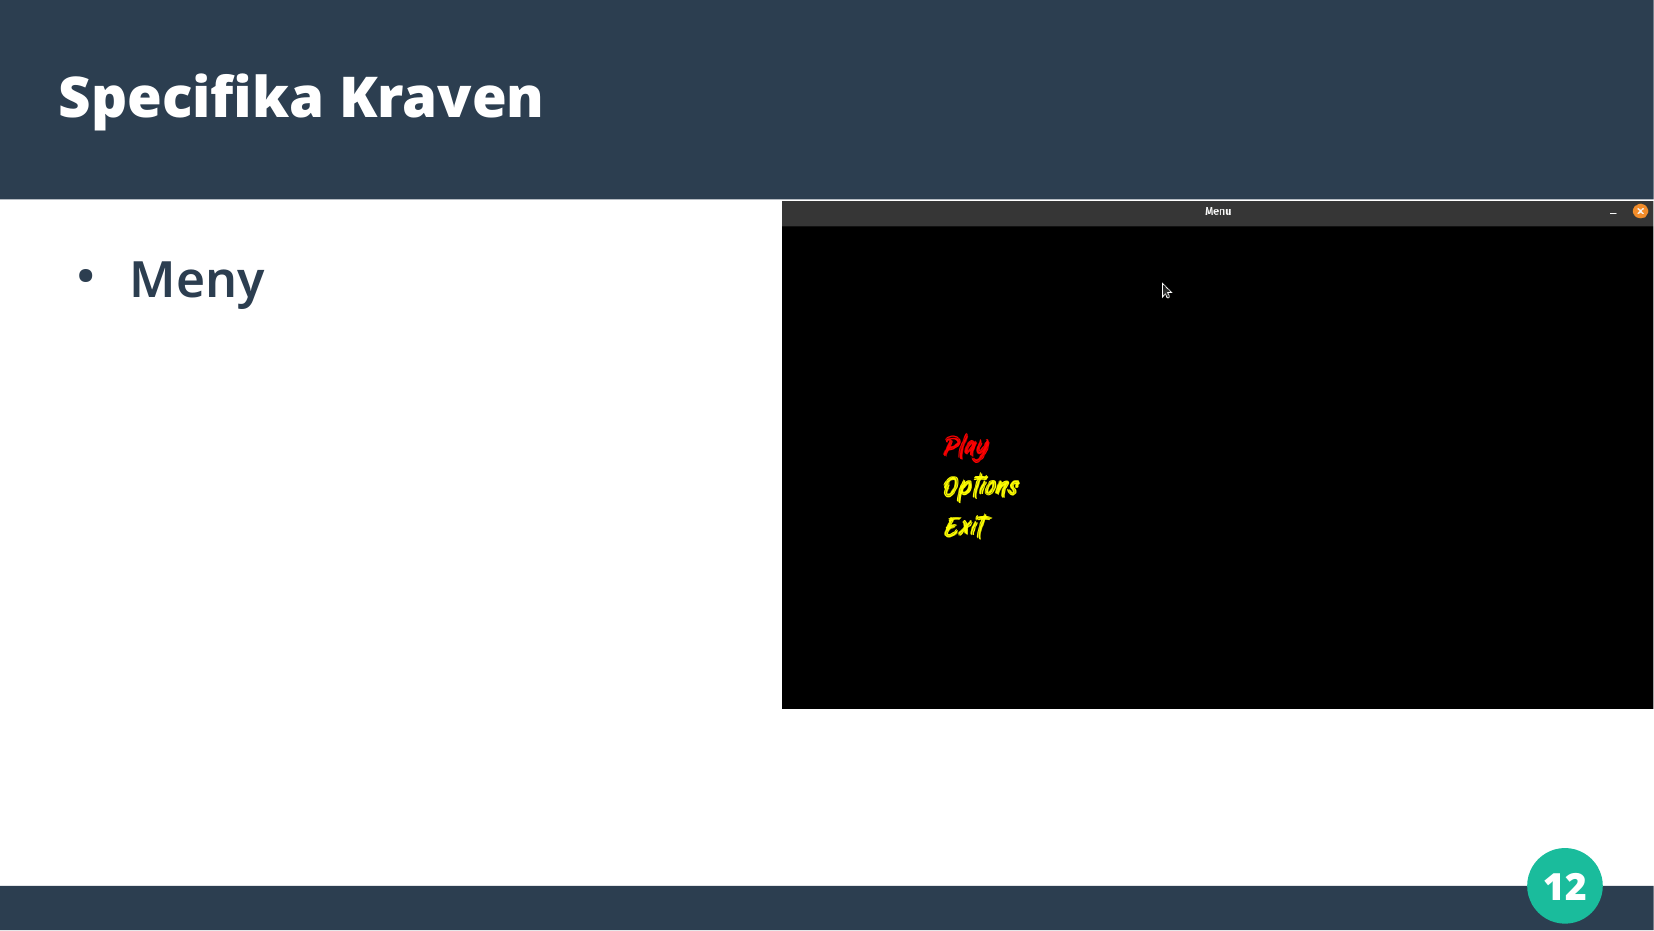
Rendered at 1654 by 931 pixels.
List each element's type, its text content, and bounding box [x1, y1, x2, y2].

picture [782, 201, 1654, 709]
list Meny [59, 243, 1595, 864]
title Specifika Kraven [59, 37, 1595, 155]
